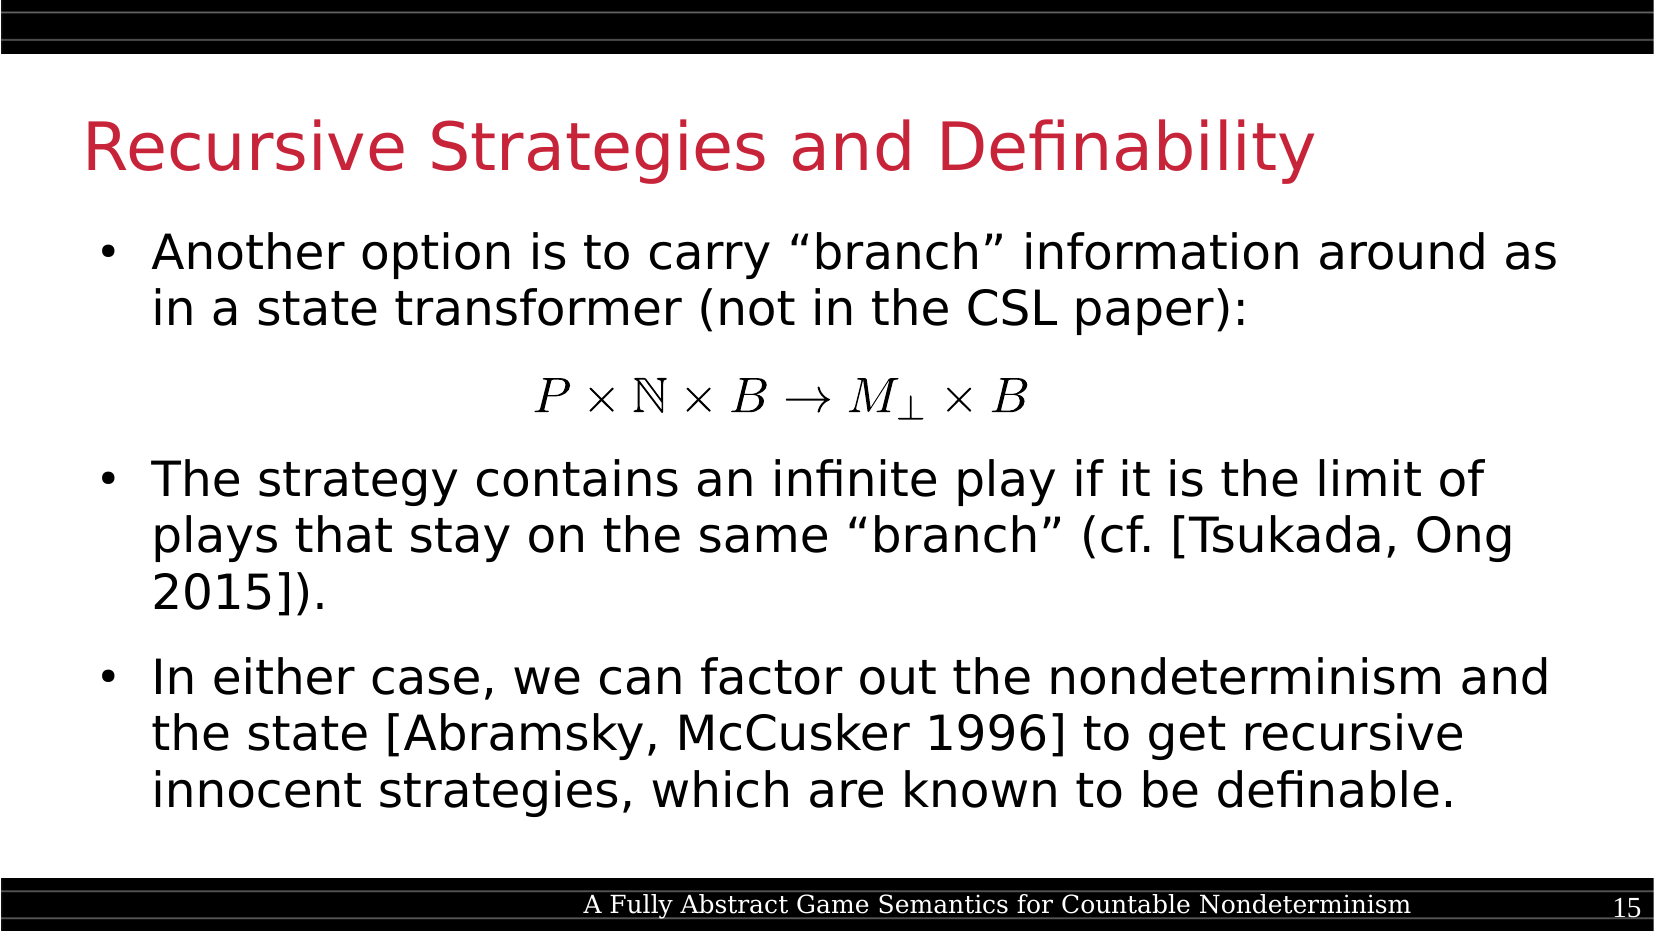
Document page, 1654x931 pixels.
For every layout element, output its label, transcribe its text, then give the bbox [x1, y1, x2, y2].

picture [1, 0, 1654, 54]
list Another option is to carry “branch” information around as in a state transformer (not in the CSL paper): The strategy contains an infinite play if it is the limit of plays that stay on the same “branch” (cf. [Tsukada, Ong 2015]). In either case, we can factor out the nondeterminism and the state [Abramsky, McCusker 1996] to get recursive innocent strategies, which are known to be definable. [82, 224, 1571, 863]
title Recursive Strategies and Definability [82, 69, 1571, 224]
picture [1, 878, 1654, 931]
text_box [532, 377, 1030, 420]
